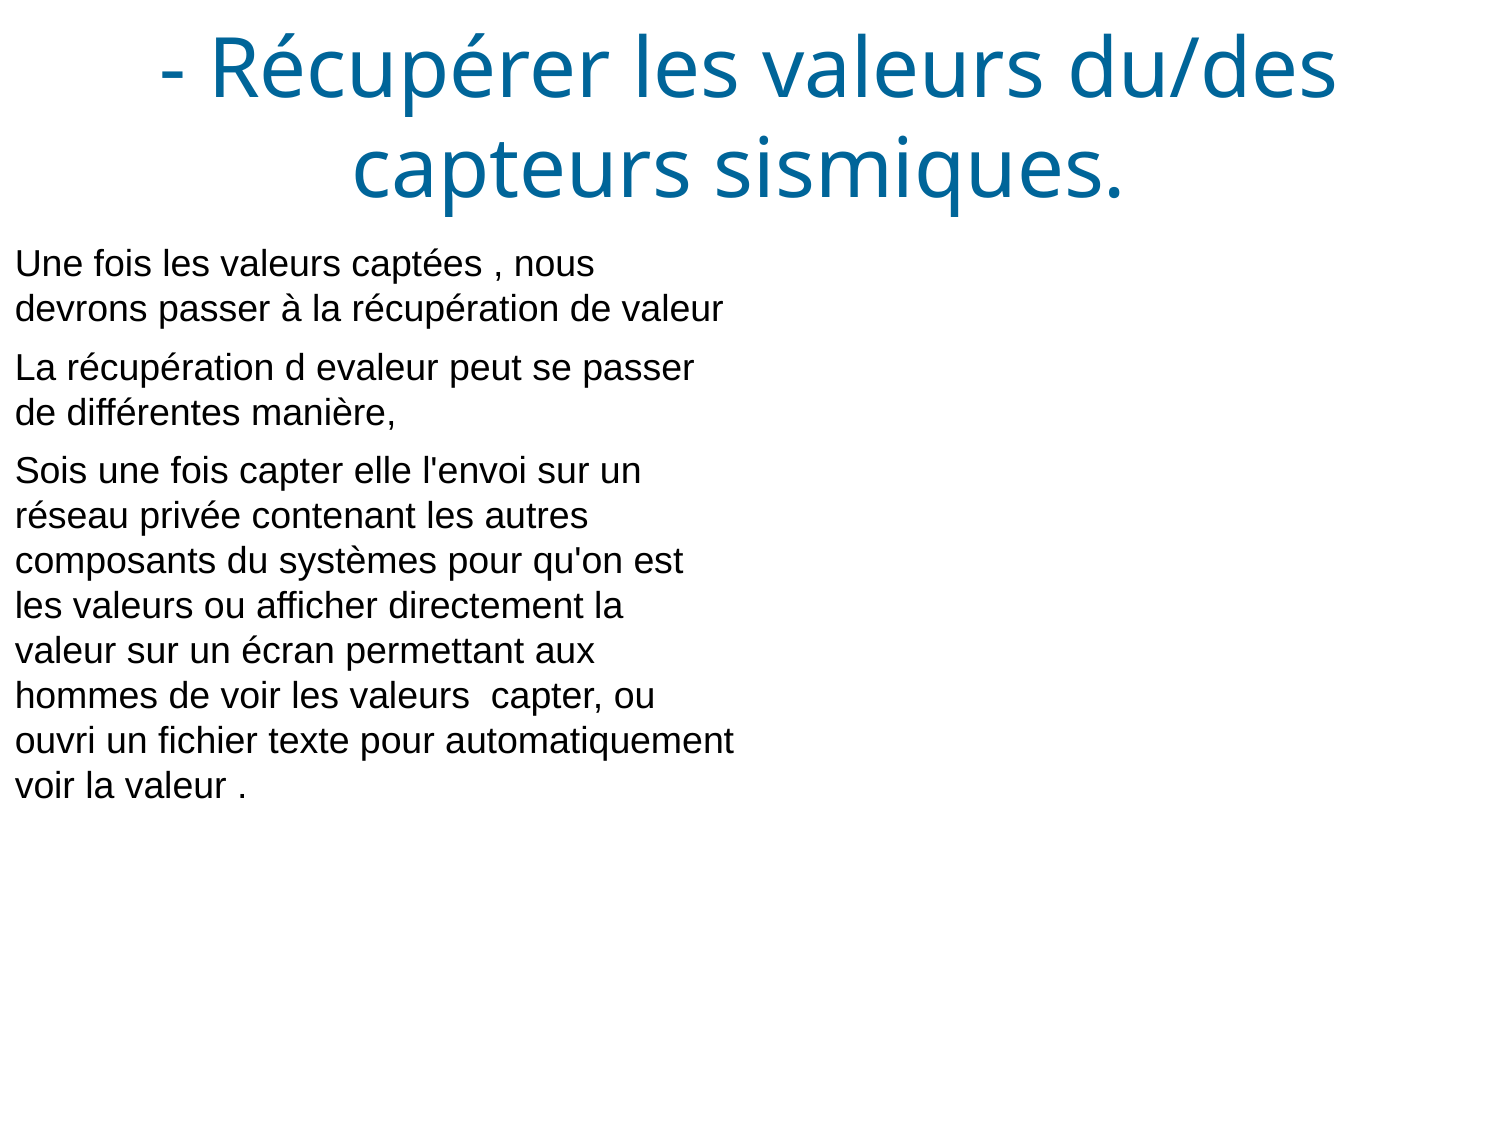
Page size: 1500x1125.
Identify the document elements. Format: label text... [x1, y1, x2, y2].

title - Récupérer les valeurs du/des capteurs sismiques. [75, 7, 1425, 195]
list Une fois les valeurs captées , nous devrons passer à la récupération de valeur La récupération d evaleur peut se passer de différentes manière, Sois une fois capter elle l'envoi sur un réseau privée contenant les autres composants du systèmes pour qu'on est les valeurs ou afficher directement la valeur sur un écran permettant aux hommes de voir les valeurs capter, ou ouvri un fichier texte pour automatiquement voir la valeur . [0, 232, 751, 339]
